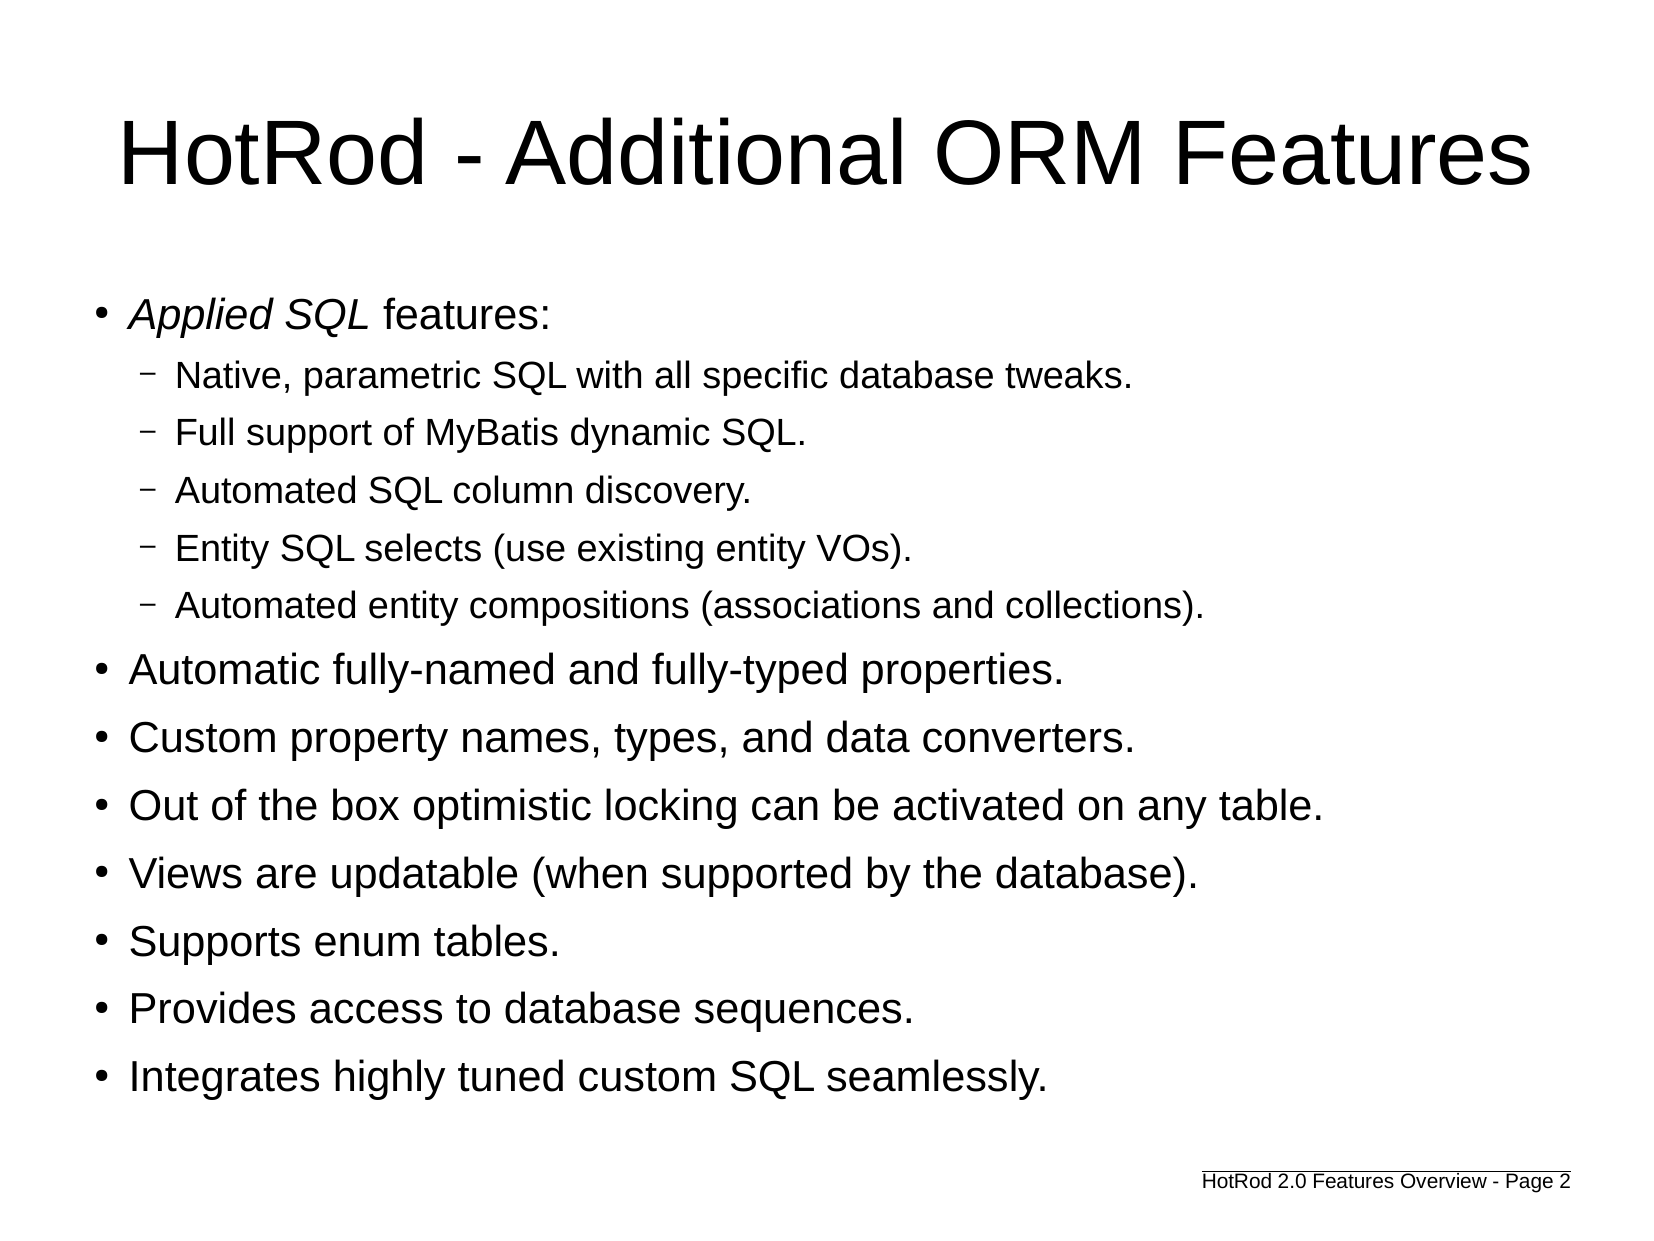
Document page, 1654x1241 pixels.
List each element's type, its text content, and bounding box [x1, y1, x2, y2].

title HotRod - Additional ORM Features [82, 49, 1571, 257]
list Applied SQL features: Native, parametric SQL with all specific database tweaks. Full support of MyBatis dynamic SQL. Automated SQL column discovery. Entity SQL selects (use existing entity VOs). Automated entity compositions (associations and collections). Automatic fully-named and fully-typed properties. Custom property names, types, and data converters. Out of the box optimistic locking can be activated on any table. Views are updatable (when supported by the database). Supports enum tables. Provides access to database sequences. Integrates highly tuned custom SQL seamlessly. [82, 290, 1571, 1111]
